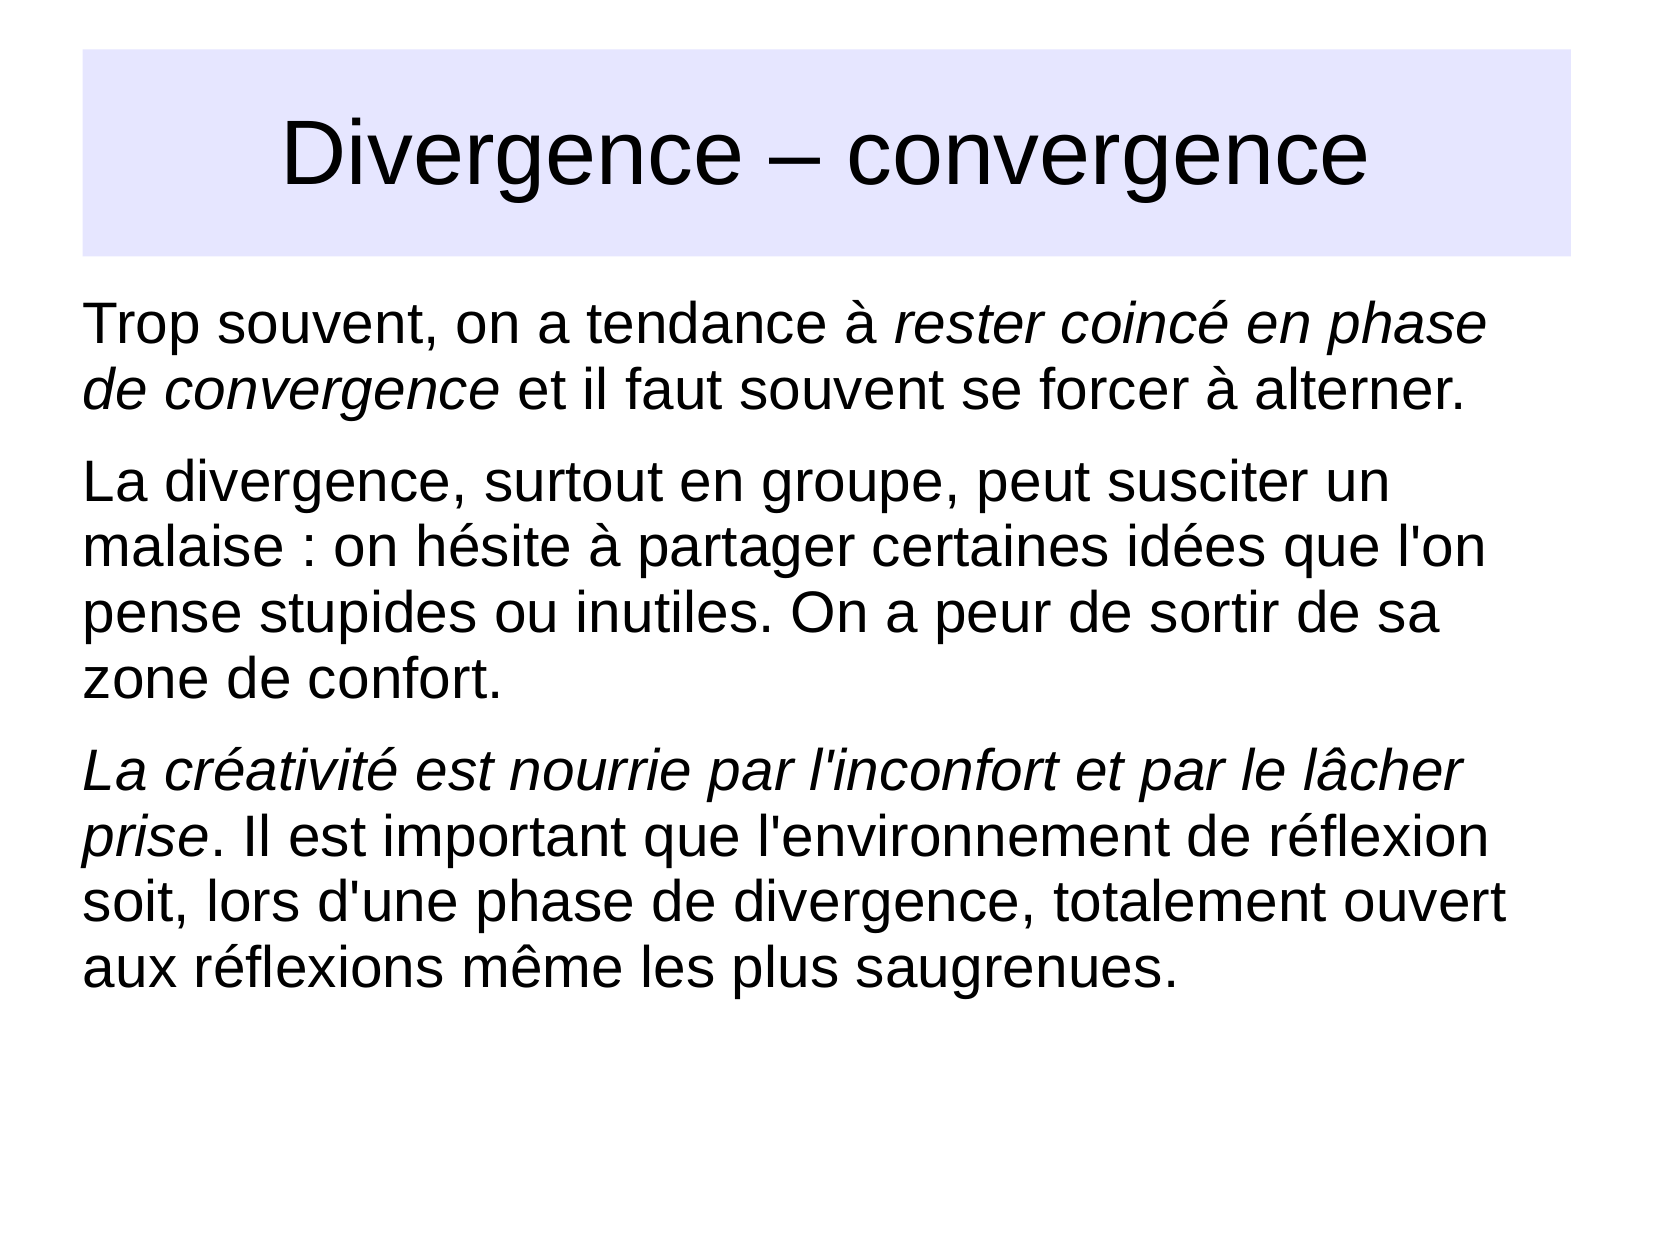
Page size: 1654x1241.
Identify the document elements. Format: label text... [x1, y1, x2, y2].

list Trop souvent, on a tendance à rester coincé en phase de convergence et il faut souvent se forcer à alterner. La divergence, surtout en groupe, peut susciter un malaise : on hésite à partager certaines idées que l'on pense stupides ou inutiles. On a peur de sortir de sa zone de confort. La créativité est nourrie par l'inconfort et par le lâcher prise. Il est important que l'environnement de réflexion soit, lors d'une phase de divergence, totalement ouvert aux réflexions même les plus saugrenues. [82, 290, 1571, 1010]
title Divergence – convergence [82, 49, 1571, 257]
